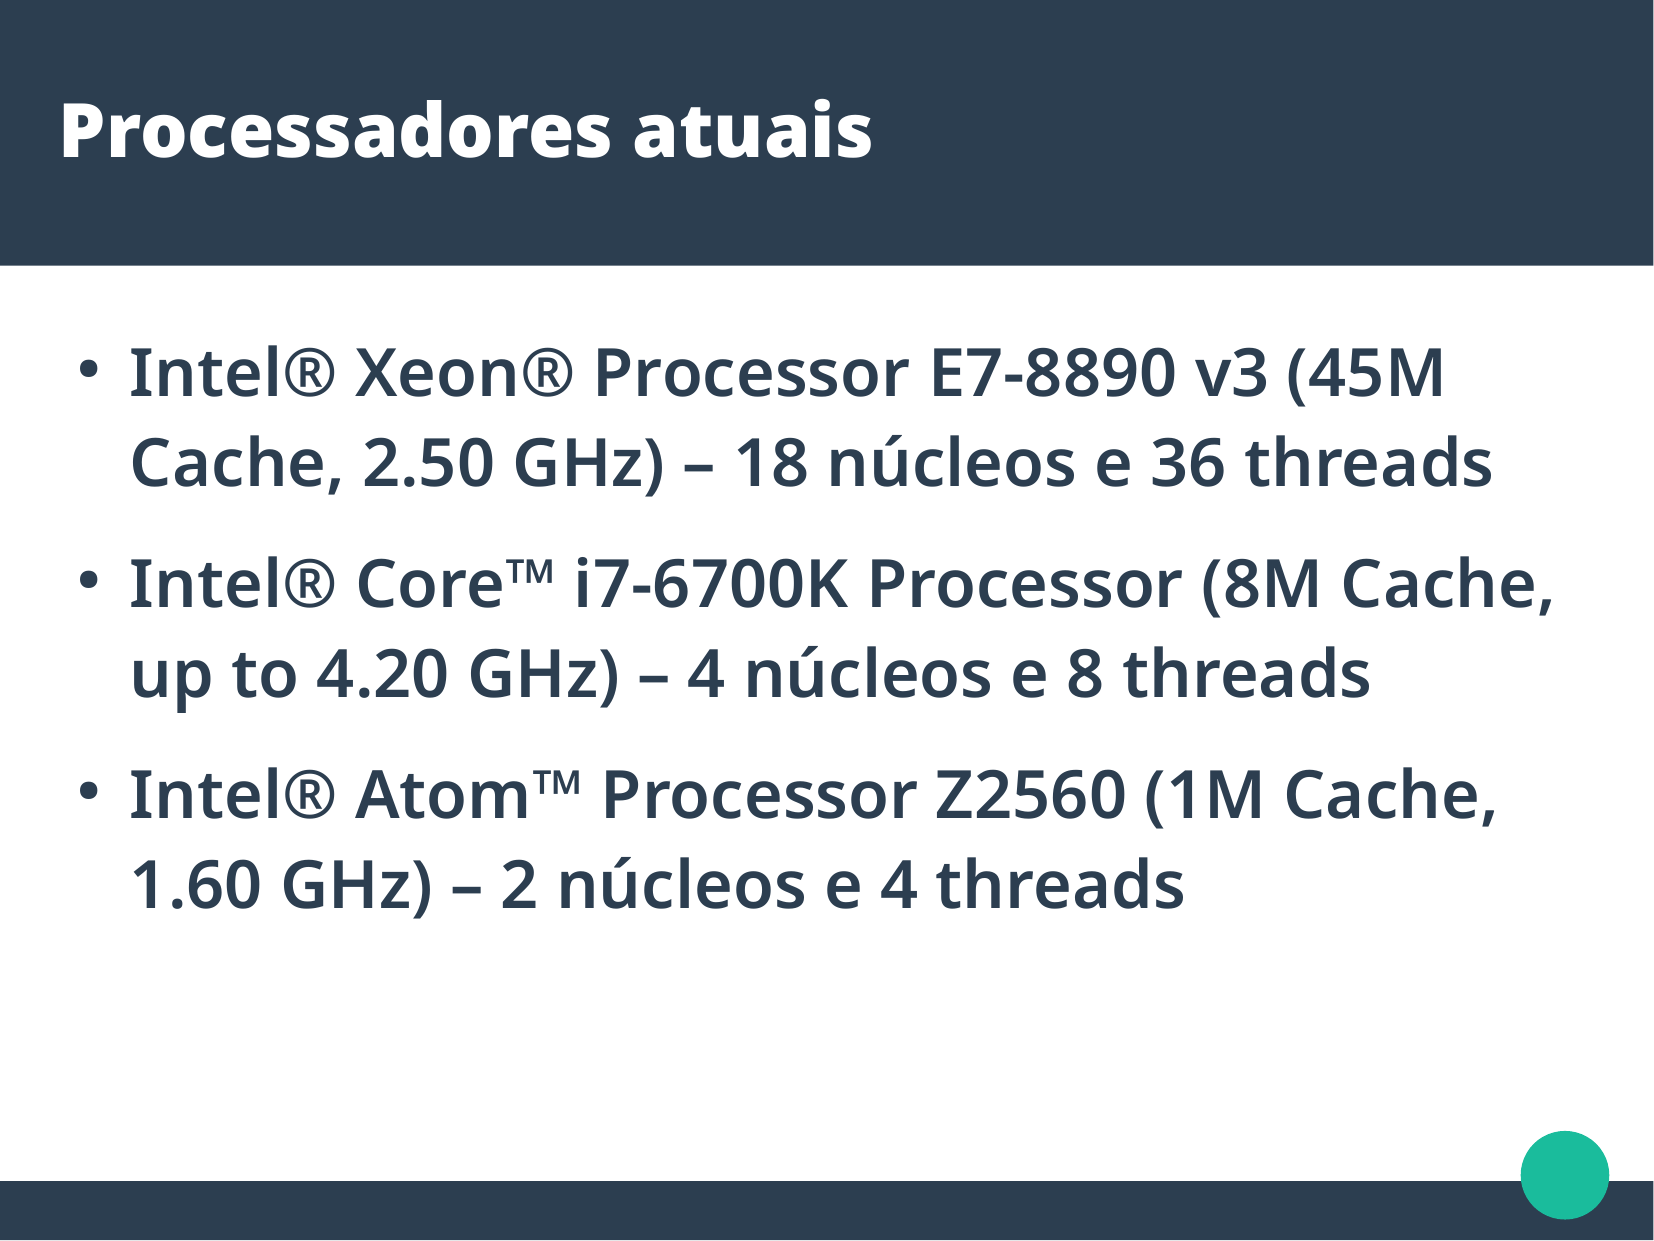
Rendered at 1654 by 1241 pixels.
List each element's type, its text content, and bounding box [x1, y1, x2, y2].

title Processadores atuais [59, 49, 1595, 207]
list Intel® Xeon® Processor E7-8890 v3 (45M Cache, 2.50 GHz) – 18 núcleos e 36 threads Intel® Core™ i7-6700K Processor (8M Cache, up to 4.20 GHz) – 4 núcleos e 8 threads Intel® Atom™ Processor Z2560 (1M Cache, 1.60 GHz) – 2 núcleos e 4 threads [59, 324, 1595, 1152]
